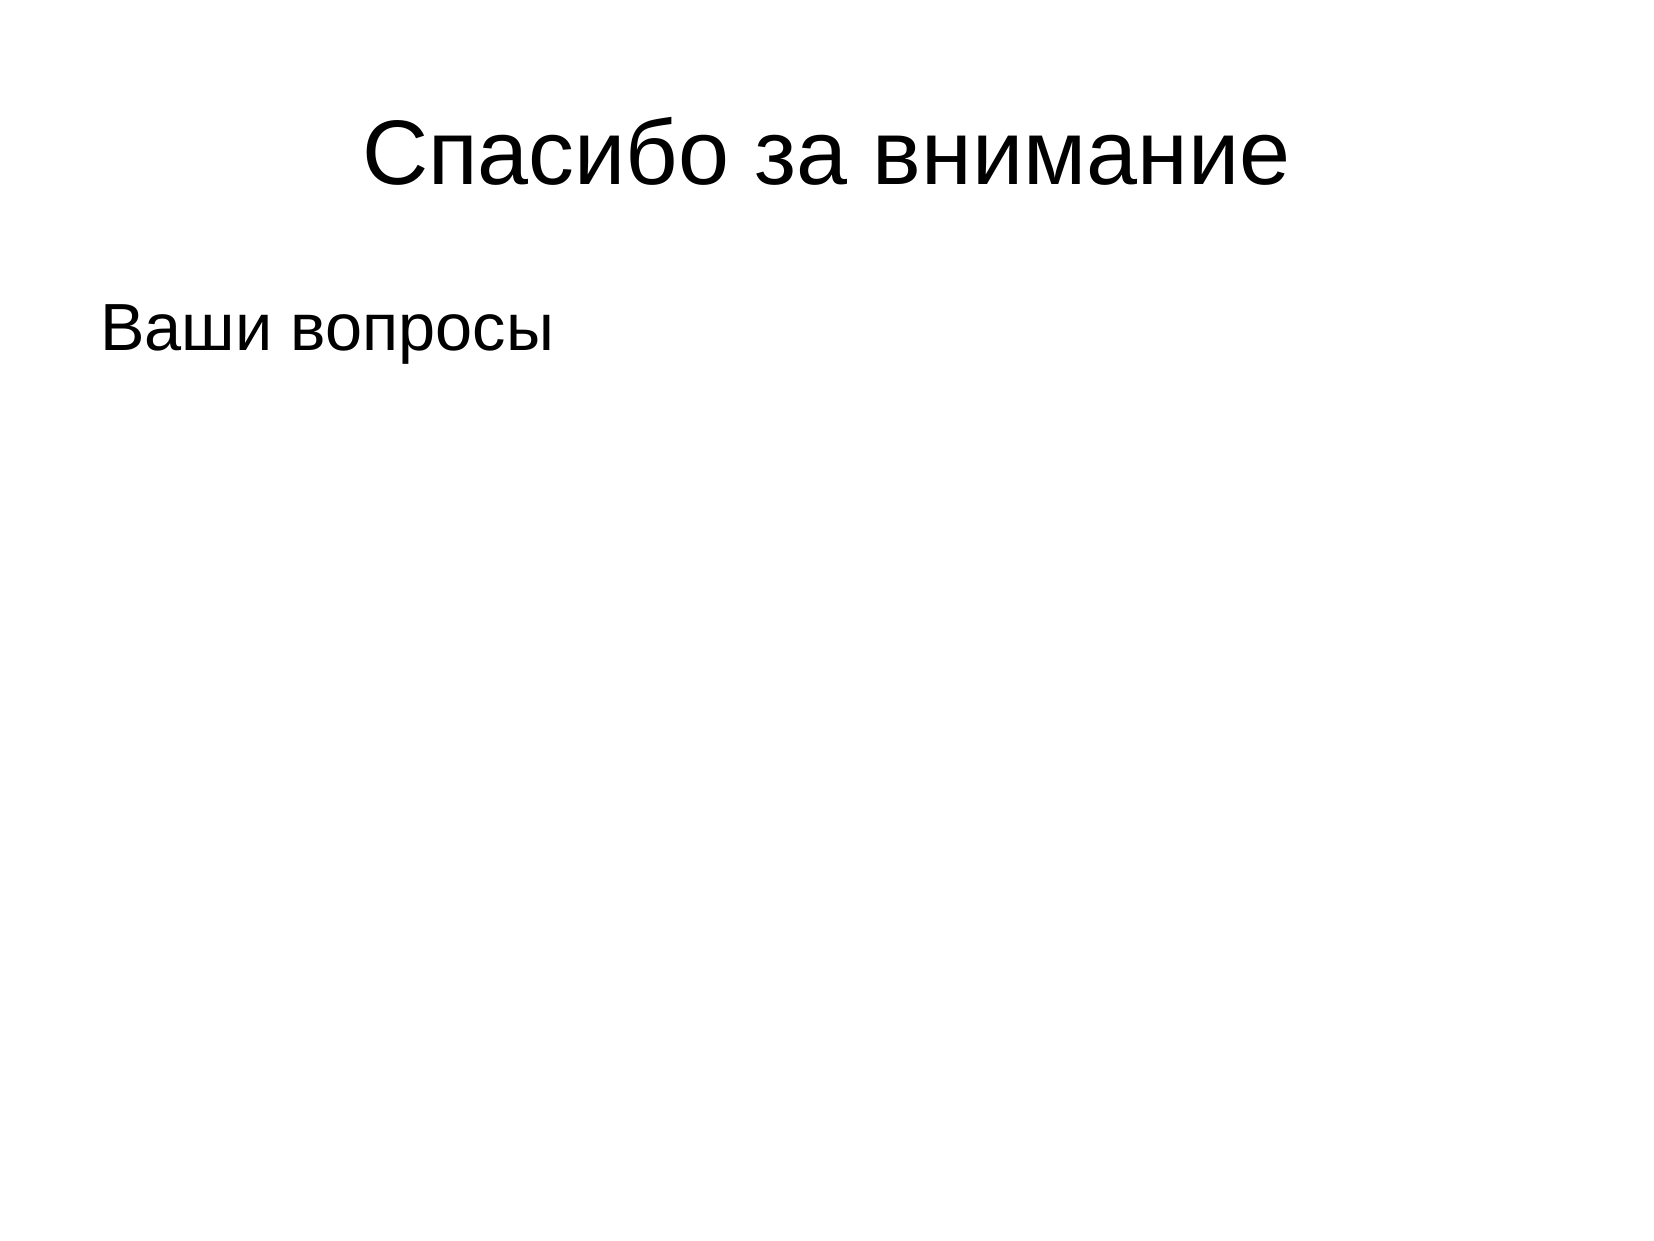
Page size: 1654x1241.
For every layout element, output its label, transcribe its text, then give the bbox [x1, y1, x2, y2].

list Ваши вопросы [82, 290, 1571, 1094]
title Спасибо за внимание [82, 56, 1571, 250]
